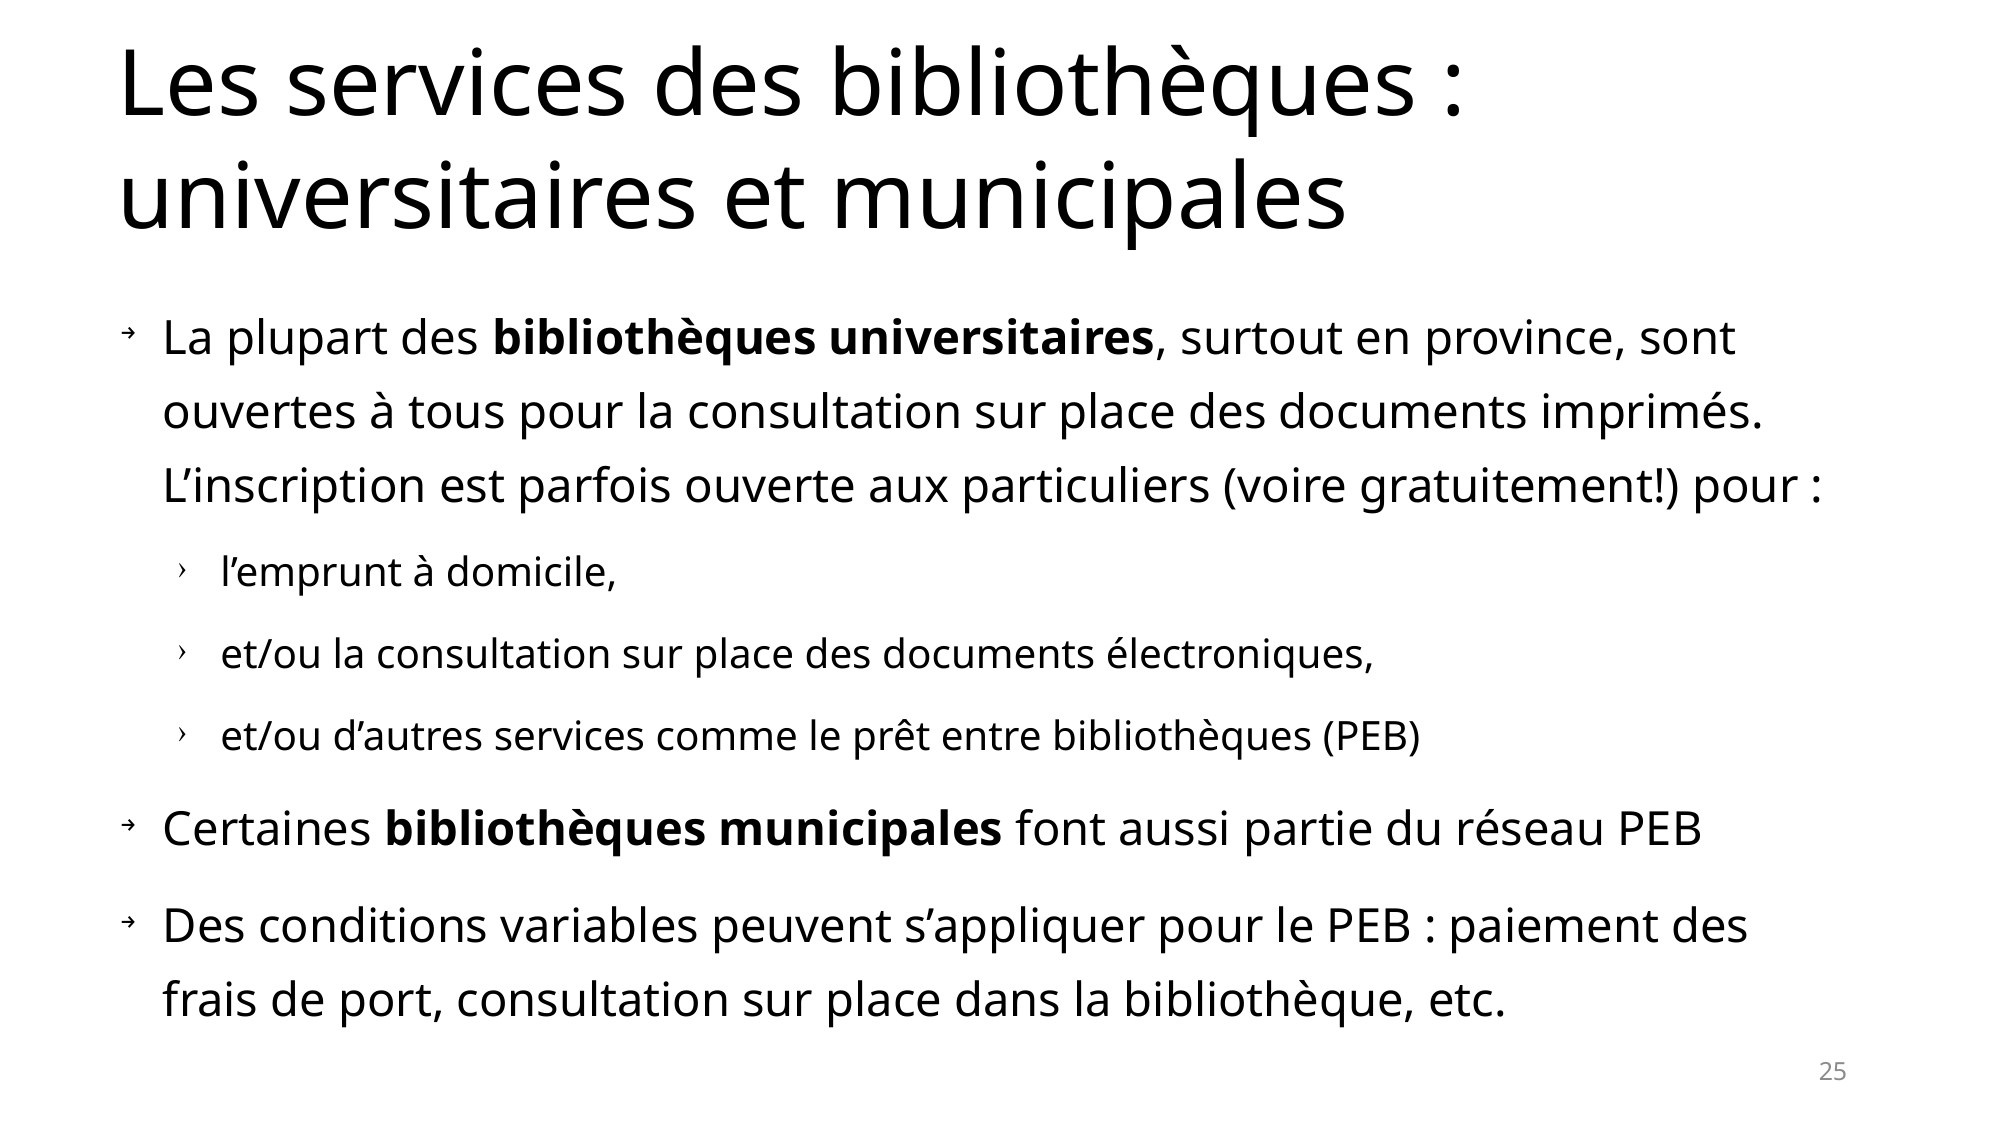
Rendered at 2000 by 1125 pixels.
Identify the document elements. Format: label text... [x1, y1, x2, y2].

title Les services des bibliothèques : universitaires et municipales [117, 5, 1890, 272]
list La plupart des bibliothèques universitaires, surtout en province, sont ouvertes à tous pour la consultation sur place des documents imprimés. L’inscription est parfois ouverte aux particuliers (voire gratuitement!) pour : l’emprunt à domicile, et/ou la consultation sur place des documents électroniques, et/ou d’autres services comme le prêt entre bibliothèques (PEB) Certaines bibliothèques municipales font aussi partie du réseau PEB Des conditions variables peuvent s’appliquer pour le PEB : paiement des frais de port, consultation sur place dans la bibliothèque, etc. [105, 206, 1831, 1063]
